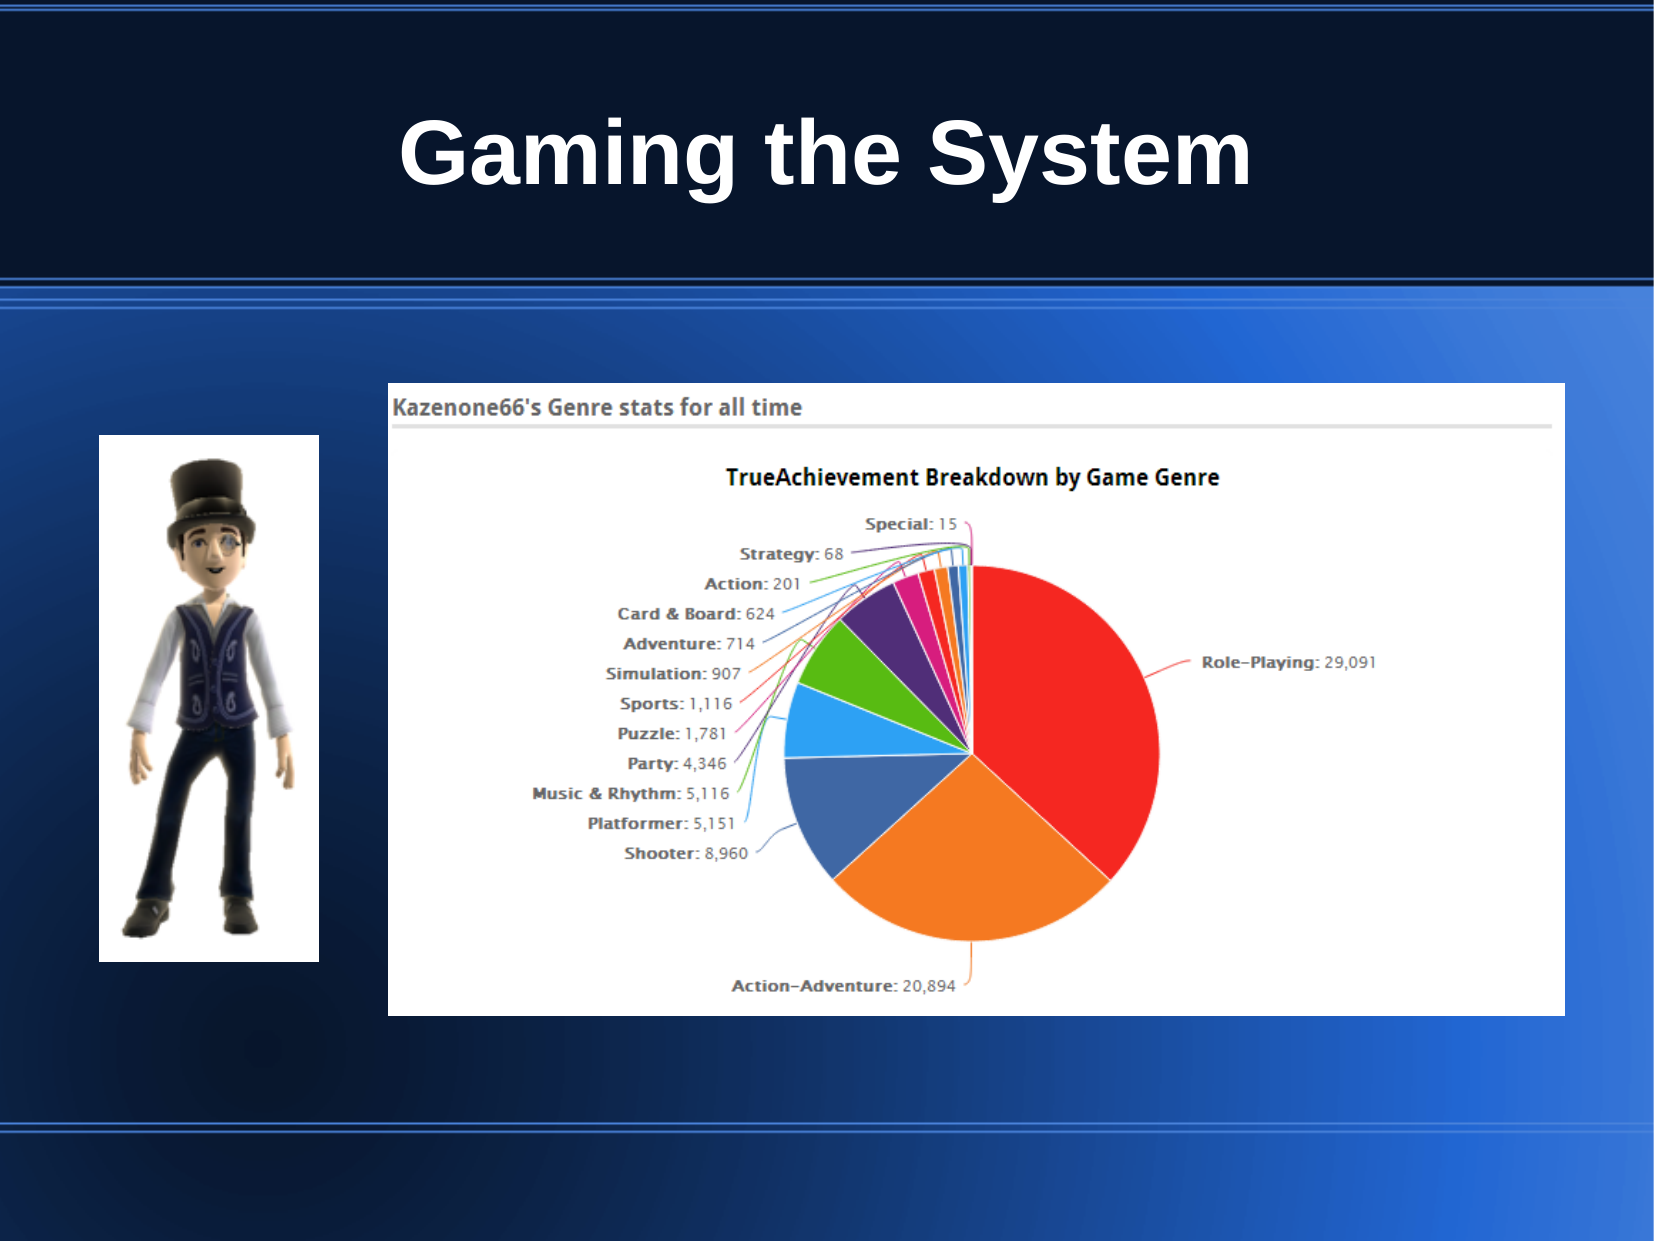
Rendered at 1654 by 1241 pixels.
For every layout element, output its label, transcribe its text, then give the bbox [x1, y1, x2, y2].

title Gaming the System [82, 49, 1571, 257]
picture [0, 0, 1654, 1241]
